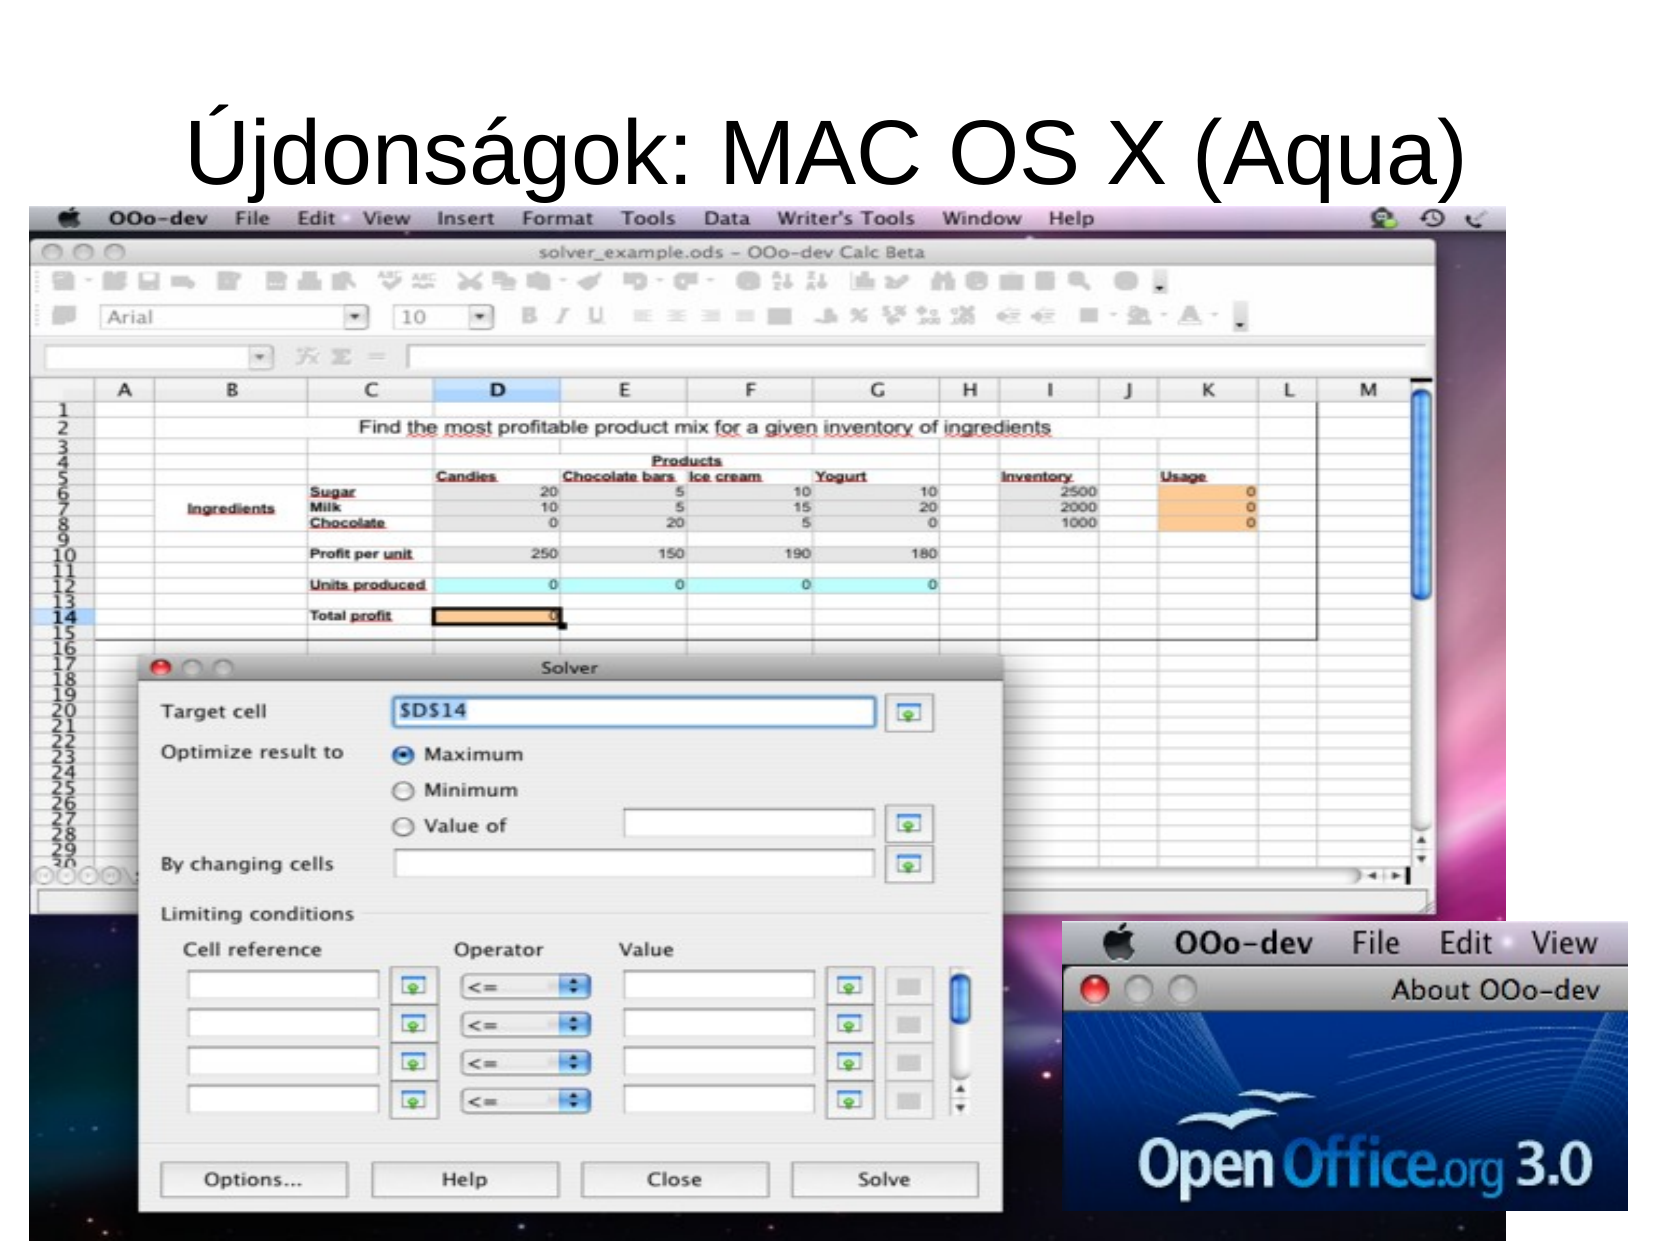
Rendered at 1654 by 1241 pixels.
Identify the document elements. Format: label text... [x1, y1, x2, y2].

picture [29, 206, 1628, 1241]
title Újdonságok: MAC OS X (Aqua) [82, 56, 1571, 250]
picture [29, 1113, 36, 1120]
picture [29, 1132, 36, 1138]
